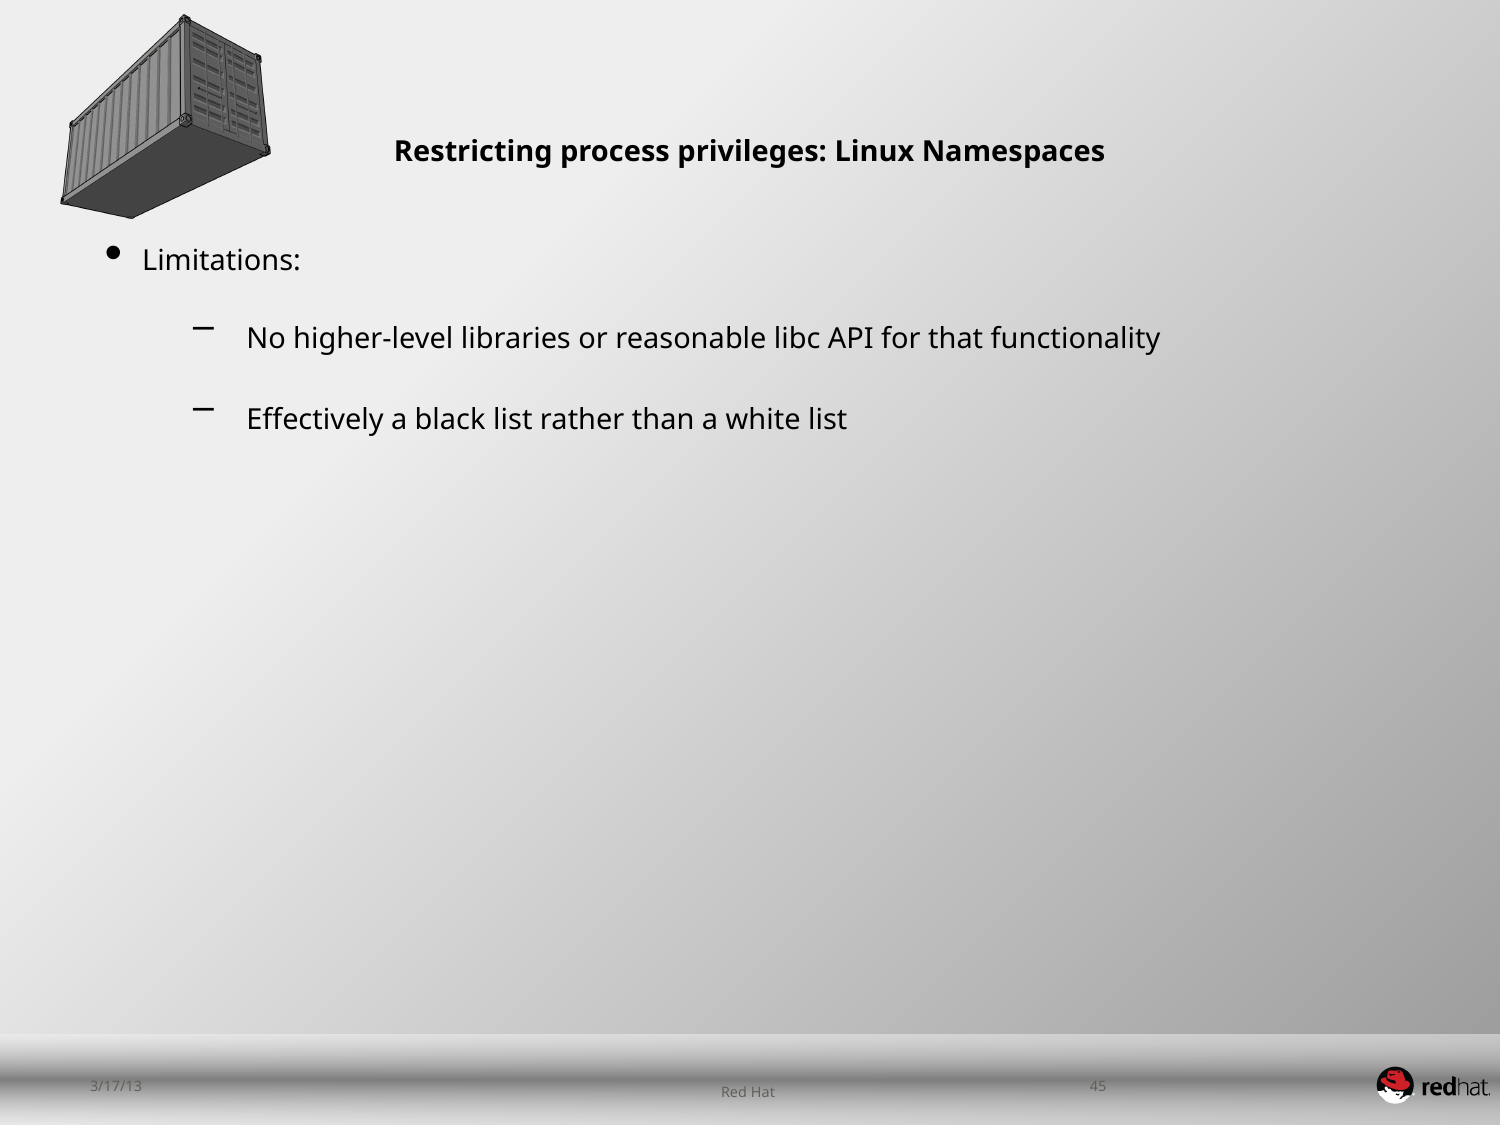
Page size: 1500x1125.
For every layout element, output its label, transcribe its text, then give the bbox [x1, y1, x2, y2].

picture [1364, 1057, 1500, 1110]
title Restricting process privileges: Linux Namespaces [271, 22, 1426, 188]
slide_number <number> [1074, 1051, 1337, 1112]
slide_number 3/17/13 [75, 1051, 425, 1112]
footer Red Hat [300, 1065, 1200, 1110]
picture [60, 14, 271, 219]
list Limitations: No higher-level libraries or reasonable libc API for that functionality Effectively a black list rather than a white list [74, 209, 1425, 1012]
